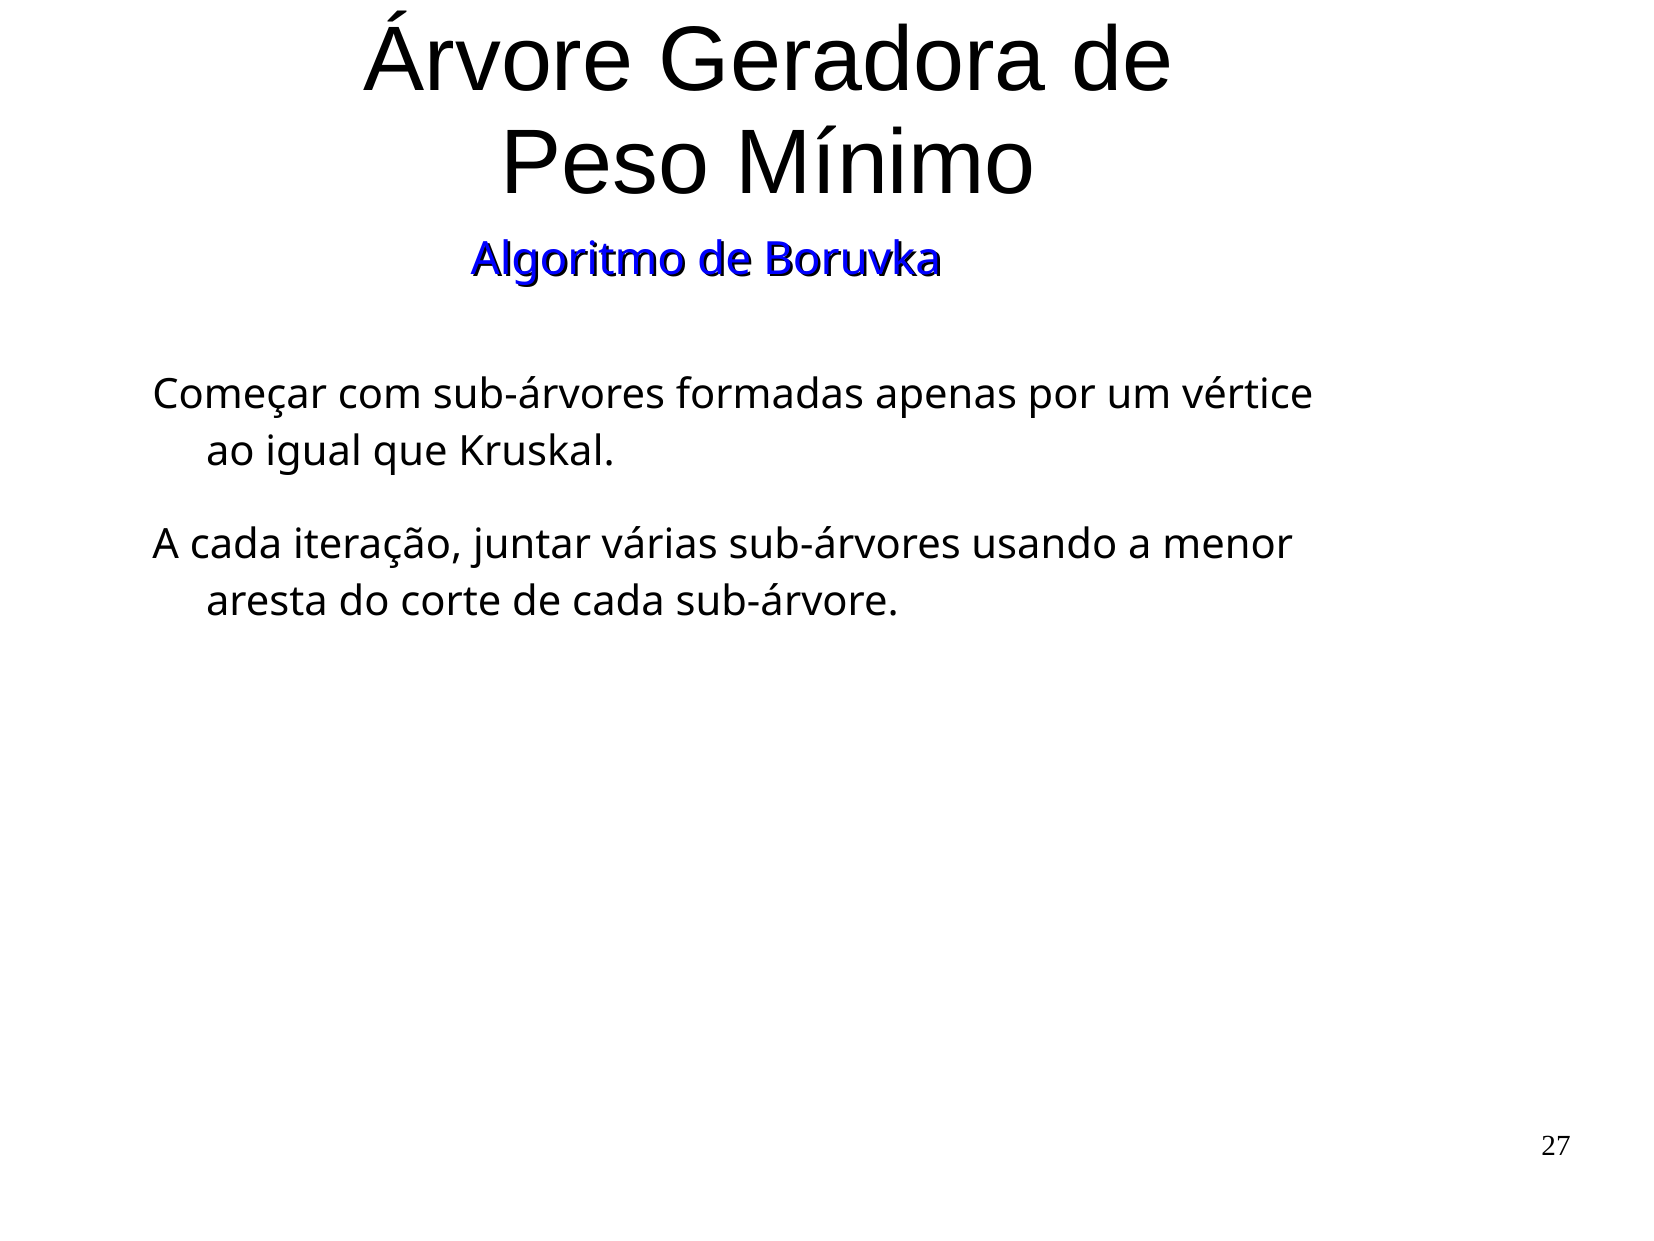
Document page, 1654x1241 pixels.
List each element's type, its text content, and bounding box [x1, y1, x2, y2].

title Árvore Geradora de Peso Mínimo [237, 0, 1300, 221]
text_box Começar com sub-árvores formadas apenas por um vértice ao igual que Kruskal. [137, 350, 1363, 488]
text_box Algoritmo de Boruvka [187, 217, 1226, 296]
text_box A cada iteração, juntar várias sub-árvores usando a menor aresta do corte de cada sub-árvore. [137, 500, 1363, 651]
